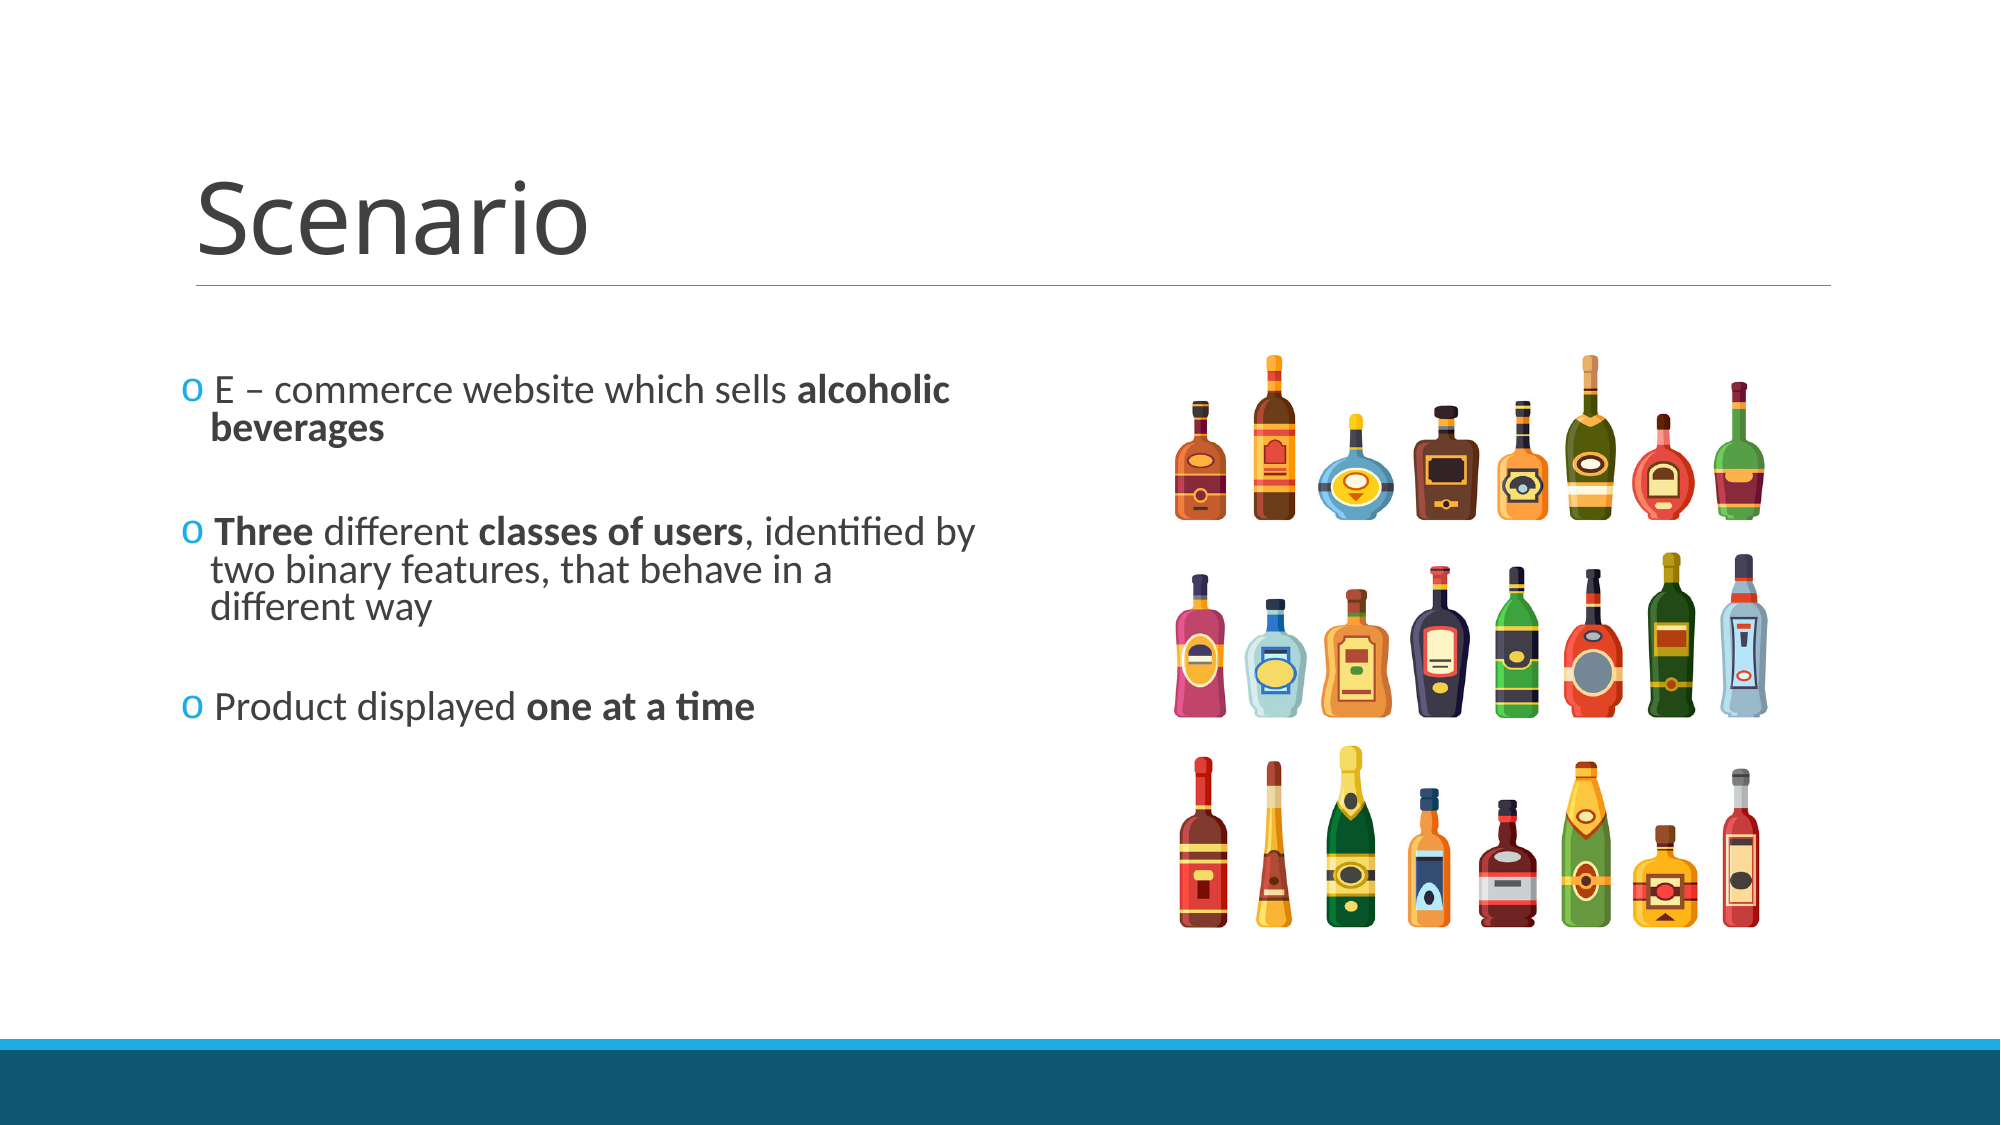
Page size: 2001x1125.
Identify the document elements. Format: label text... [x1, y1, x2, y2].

title Scenario [180, 47, 1831, 286]
list E – commerce website which sells alcoholic beverages Three different classes of users, identified by two binary features, that behave in a different way Product displayed one at a time [180, 366, 983, 963]
picture [1149, 325, 1790, 946]
